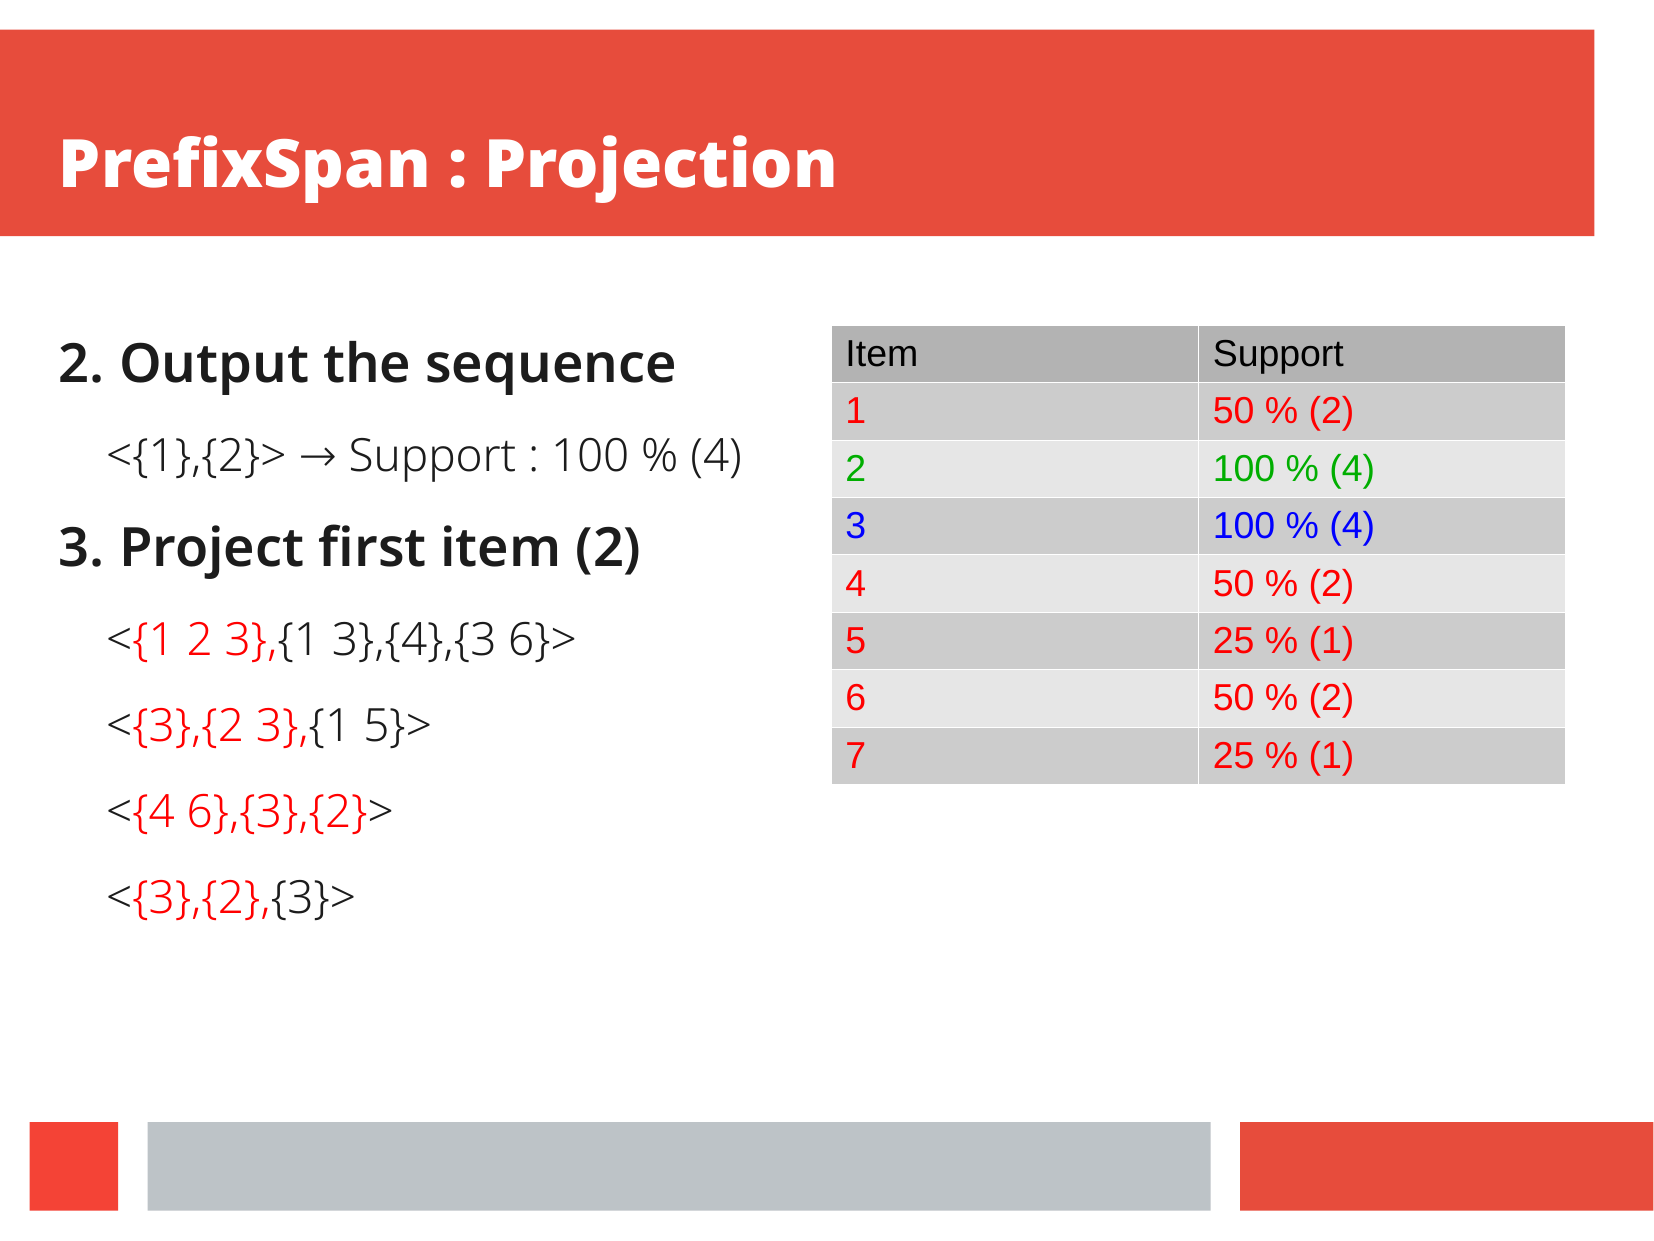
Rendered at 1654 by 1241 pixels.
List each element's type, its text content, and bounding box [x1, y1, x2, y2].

table_header Item [832, 326, 1198, 382]
table_cell 5 [832, 613, 1198, 669]
table_cell 50 % (2) [1199, 670, 1565, 727]
table_cell 100 % (4) [1199, 498, 1565, 554]
table_cell 6 [832, 670, 1198, 727]
table_header Support [1199, 326, 1565, 382]
table_cell 4 [832, 555, 1198, 612]
table_cell 2 [832, 441, 1198, 497]
table_cell 3 [832, 498, 1198, 554]
table_cell 50 % (2) [1199, 383, 1565, 440]
table_cell 25 % (1) [1199, 728, 1565, 784]
table_cell 50 % (2) [1199, 555, 1565, 612]
table_cell 1 [832, 383, 1198, 440]
table_cell 25 % (1) [1199, 613, 1565, 669]
list 2. Output the sequence <{1},{2}> → Support : 100 % (4) 3. Project first item (2) <{1 2 3},{1 3},{4},{3 6}> <{3},{2 3},{1 5}> <{4 6},{3},{2}> <{3},{2},{3}> [59, 324, 794, 1093]
title PrefixSpan : Projection [59, 59, 1595, 207]
table_cell 7 [832, 728, 1198, 784]
table_cell 100 % (4) [1199, 441, 1565, 497]
